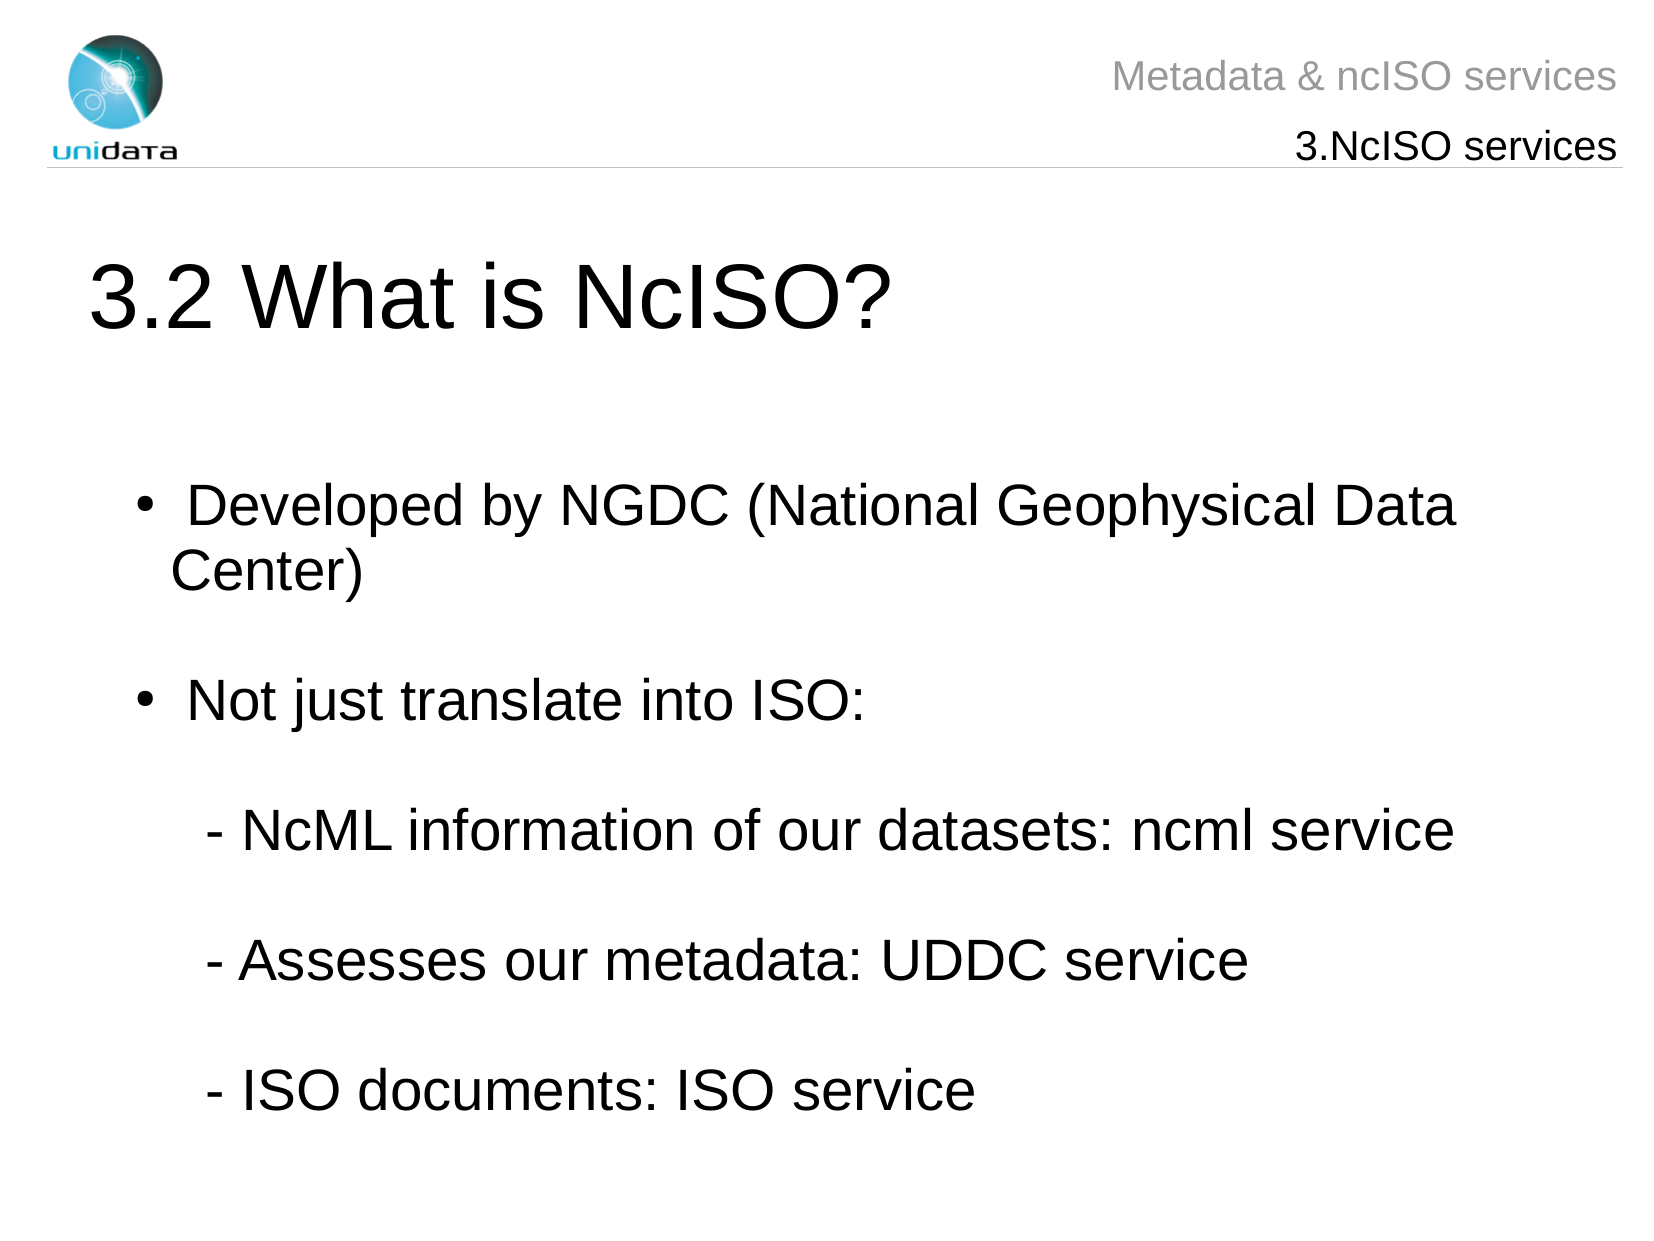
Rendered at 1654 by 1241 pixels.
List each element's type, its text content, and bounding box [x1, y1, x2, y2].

title Metadata & ncISO services 3.NcISO services [980, 41, 1618, 158]
title 3.2 What is NcISO? [88, 168, 1577, 375]
picture [41, 23, 188, 174]
text_box Developed by NGDC (National Geophysical Data Center) Not just translate into ISO: - NcML information of our datasets: ncml service - Assesses our metadata: UDDC service - ISO documents: ISO service [120, 465, 1546, 1131]
